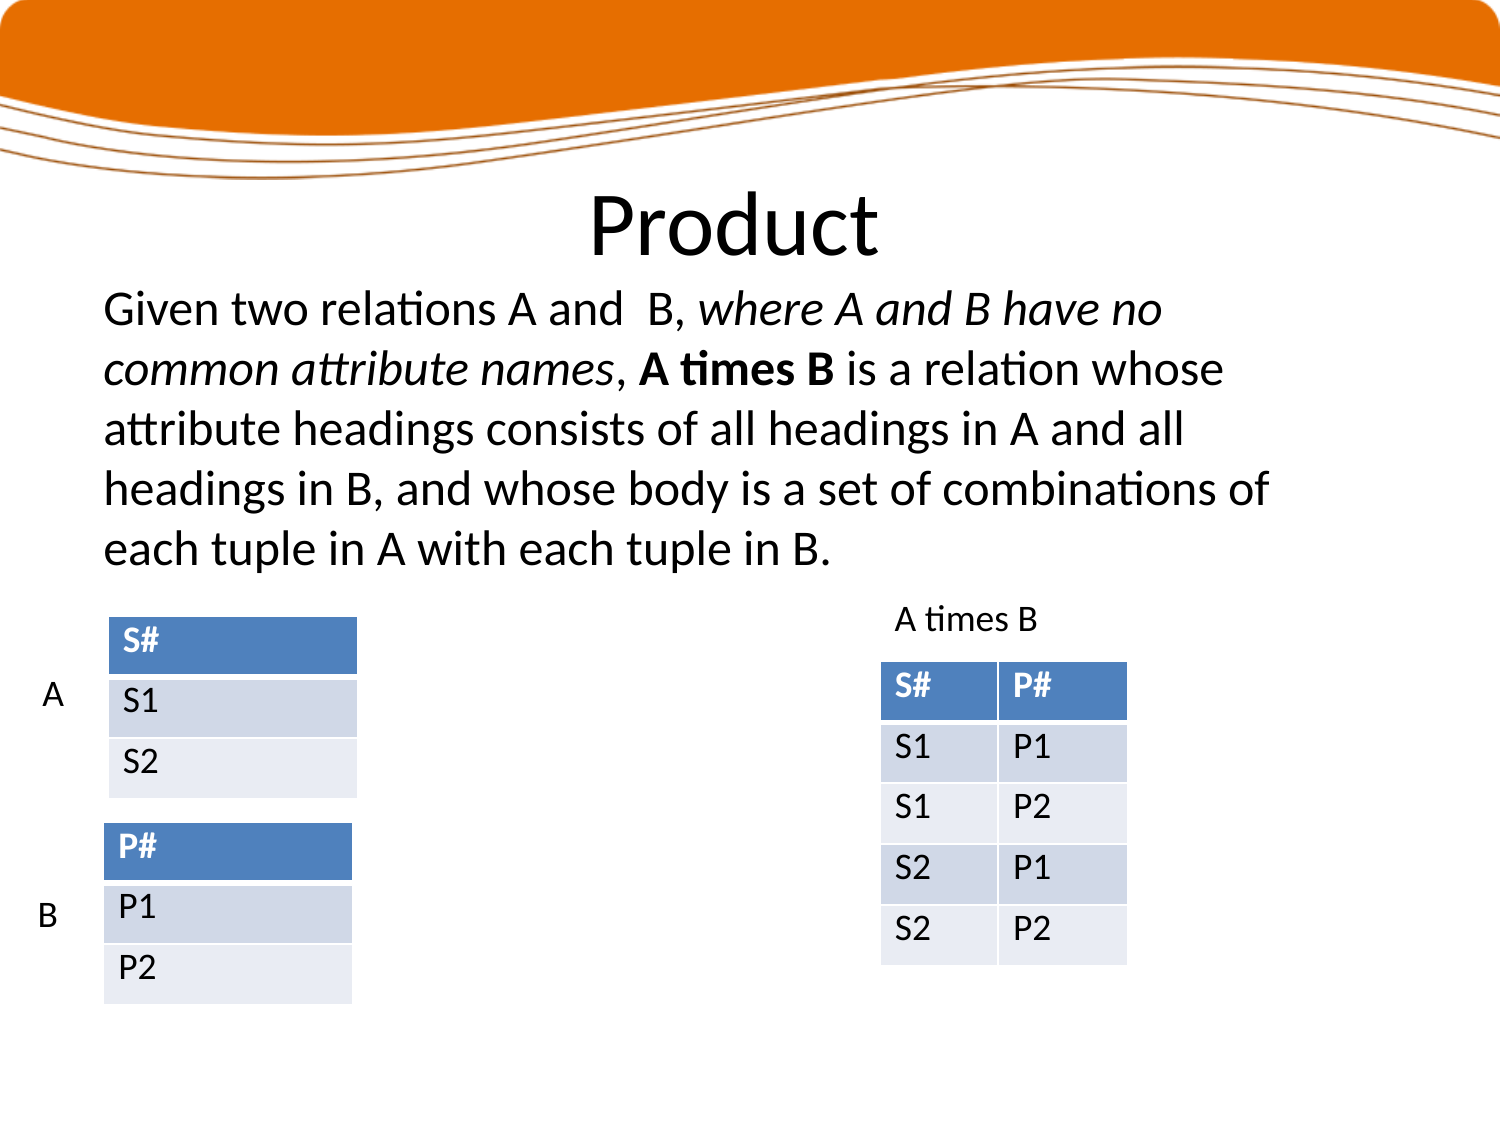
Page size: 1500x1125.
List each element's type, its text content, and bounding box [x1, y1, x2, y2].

text_box B [22, 882, 102, 943]
table_cell S1 [881, 725, 997, 782]
table_cell P1 [999, 725, 1127, 782]
table_header S# [109, 617, 357, 674]
table_cell P2 [999, 906, 1127, 965]
table_cell S1 [109, 680, 357, 737]
table_cell P2 [999, 784, 1127, 843]
text_box A [27, 661, 228, 722]
text_box Given two relations A and B, where A and B have no common attribute names, A times B is a relation whose attribute headings consists of all headings in A and all headings in B, and whose body is a set of combinations of each tuple in A with each tuple in B. [88, 267, 1317, 583]
table_cell S2 [109, 739, 357, 798]
table_header P# [104, 823, 352, 880]
picture [0, 0, 1500, 180]
table_cell S2 [881, 906, 997, 965]
table_header S# [881, 662, 997, 720]
text_box A times B [879, 586, 1187, 646]
table_cell P1 [104, 886, 352, 943]
table_cell P2 [104, 945, 352, 1004]
table_cell S2 [881, 845, 997, 904]
text_box Product [161, 156, 1308, 267]
table_cell P1 [999, 845, 1127, 904]
table_cell S1 [881, 784, 997, 843]
table_header P# [999, 662, 1127, 720]
